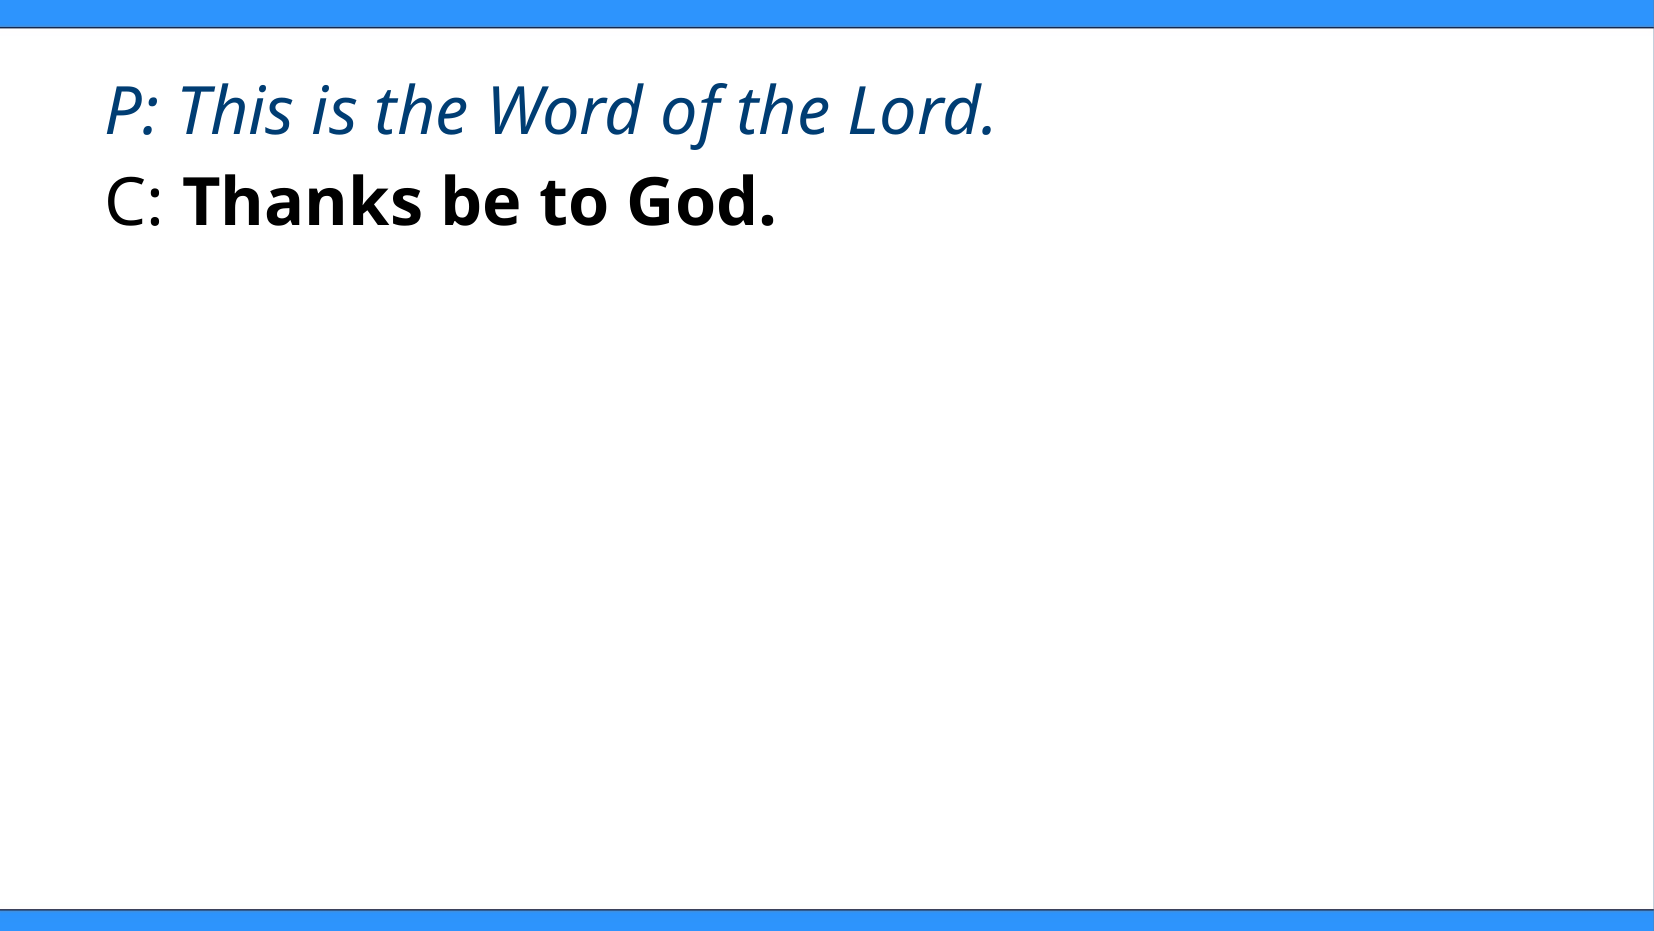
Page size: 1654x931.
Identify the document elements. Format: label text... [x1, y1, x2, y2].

text_box P: This is the Word of the Lord. C: Thanks be to God. [90, 55, 1531, 286]
picture [0, 0, 1654, 931]
